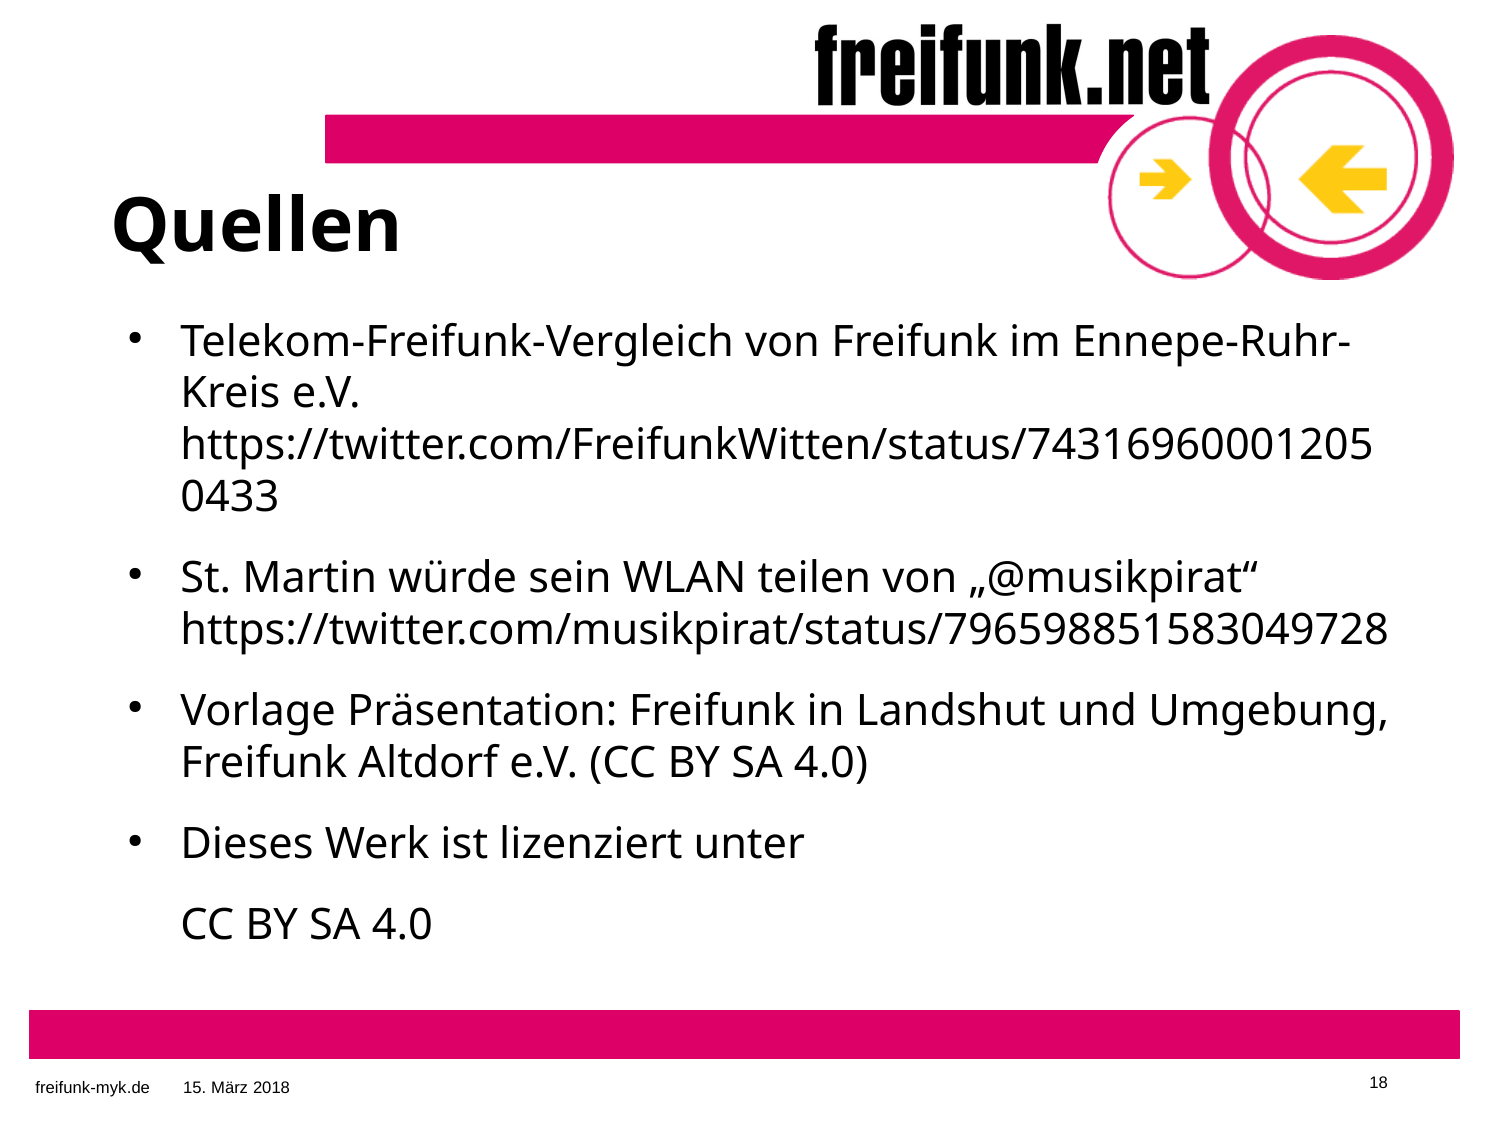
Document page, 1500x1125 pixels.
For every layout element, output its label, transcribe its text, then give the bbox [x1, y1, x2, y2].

list Telekom-Freifunk-Vergleich von Freifunk im Ennepe-Ruhr-Kreis e.V. https://twitter.com/FreifunkWitten/status/743169600012050433 St. Martin würde sein WLAN teilen von „@musikpirat“ https://twitter.com/musikpirat/status/796598851583049728 Vorlage Präsentation: Freifunk in Landshut und Umgebung, Freifunk Altdorf e.V. (CC BY SA 4.0) Dieses Werk ist lizenziert unter CC BY SA 4.0 [110, 312, 1392, 1000]
title Quellen [110, 160, 1093, 282]
picture [816, 24, 1454, 280]
